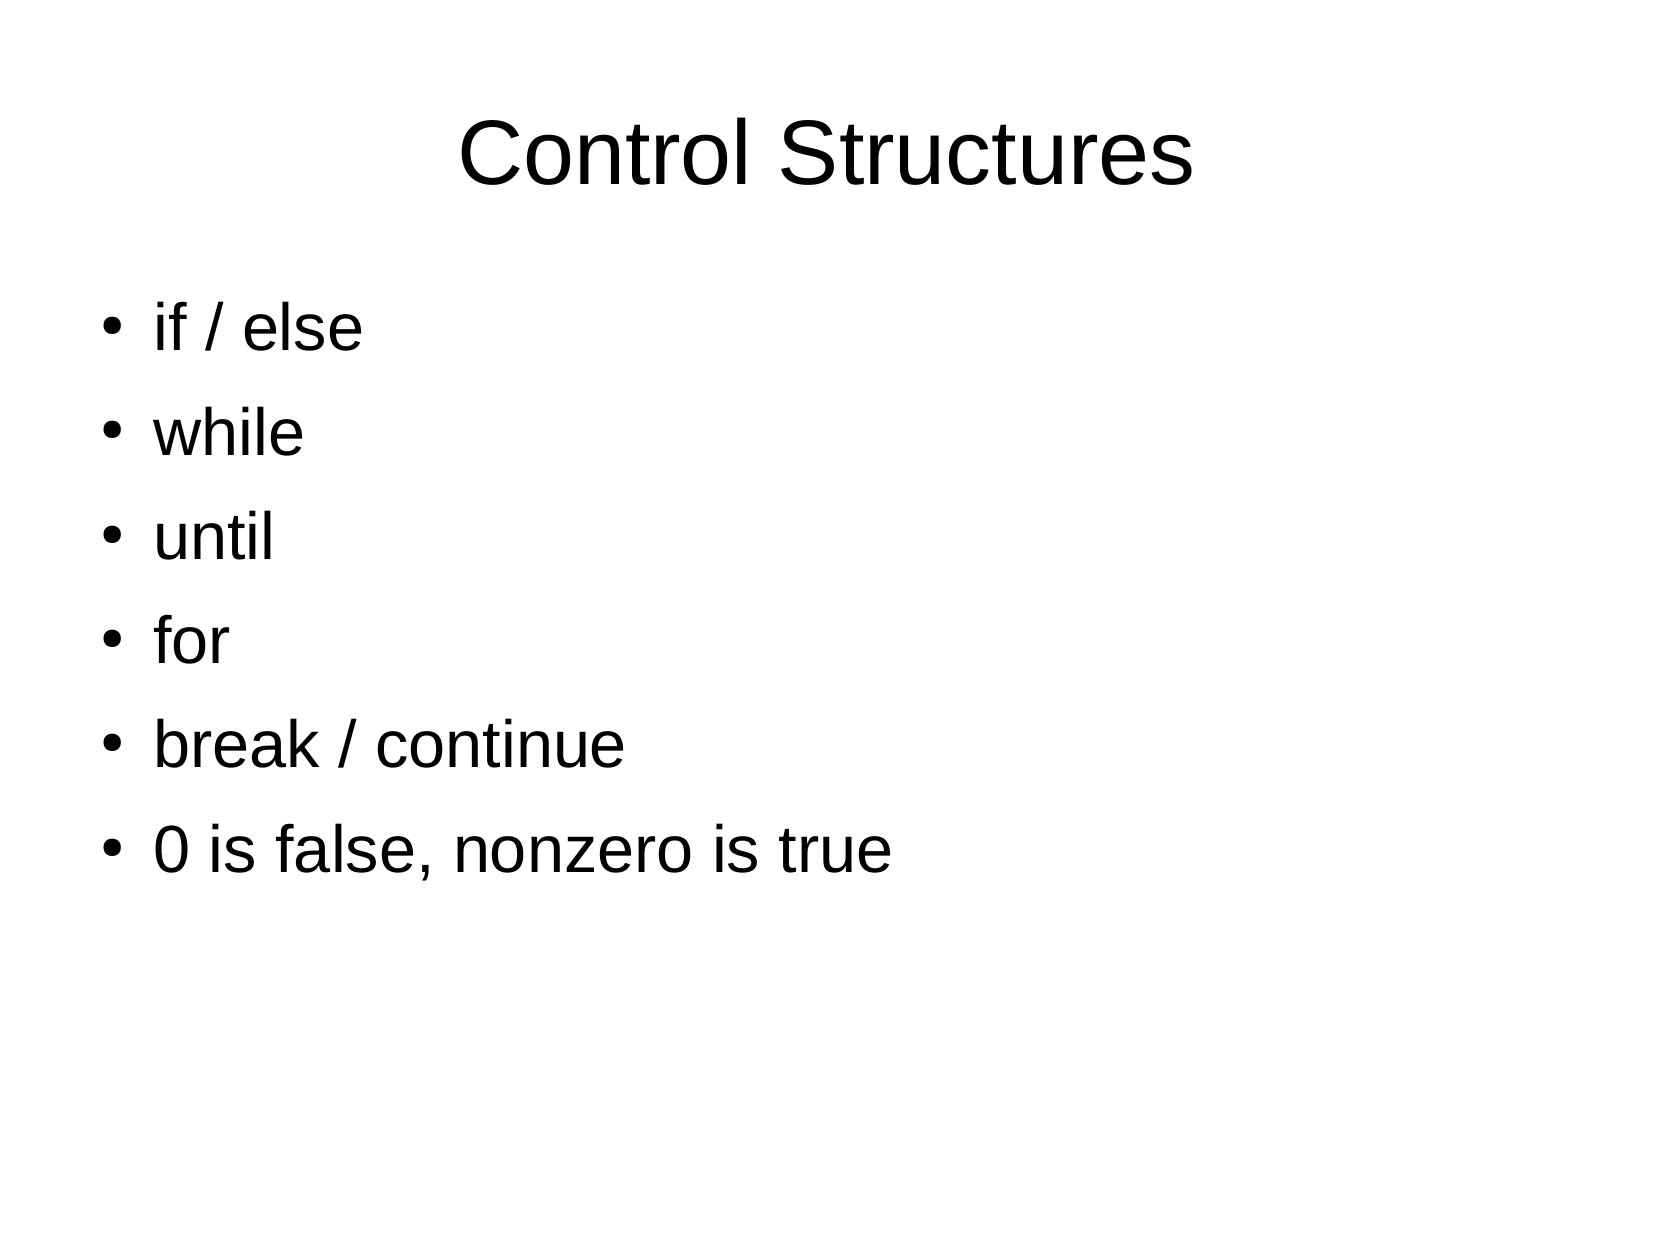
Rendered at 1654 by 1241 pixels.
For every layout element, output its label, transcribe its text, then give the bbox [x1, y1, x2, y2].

title Control Structures [82, 49, 1571, 257]
list if / else while until for break / continue 0 is false, nonzero is true [82, 290, 1538, 1010]
